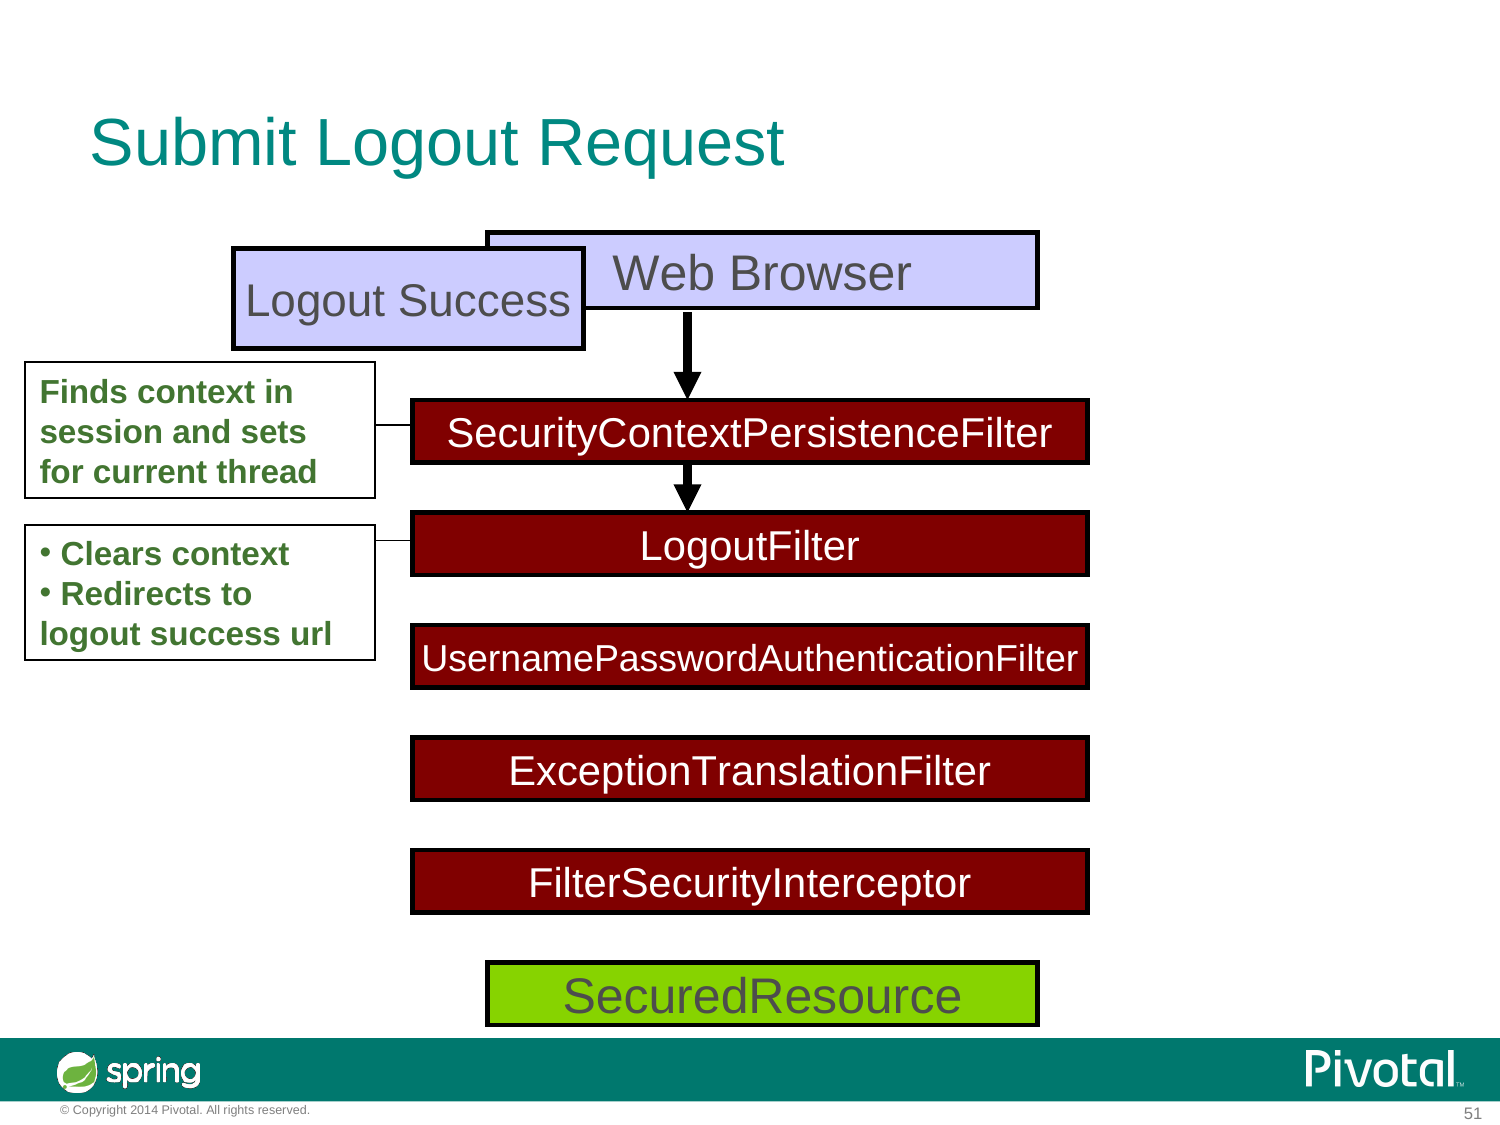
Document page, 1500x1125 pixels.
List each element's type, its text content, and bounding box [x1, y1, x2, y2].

text_box Clears context Redirects to logout success url [24, 524, 376, 661]
text_box UsernamePasswordAuthenticationFilter [412, 624, 1088, 688]
text_box SecurityContextPersistenceFilter [412, 399, 1088, 463]
picture [1306, 1050, 1464, 1087]
text_box SecuredResource [487, 962, 1038, 1026]
text_box LogoutFilter [412, 512, 1088, 576]
picture [32, 1041, 210, 1103]
text_box ExceptionTranslationFilter [412, 737, 1088, 801]
title Submit Logout Request [75, 91, 1426, 187]
text_box Web Browser [487, 232, 1038, 309]
text_box Finds context in session and sets for current thread [24, 362, 376, 498]
text_box FilterSecurityInterceptor [412, 849, 1088, 913]
text_box Logout Success [233, 248, 584, 349]
